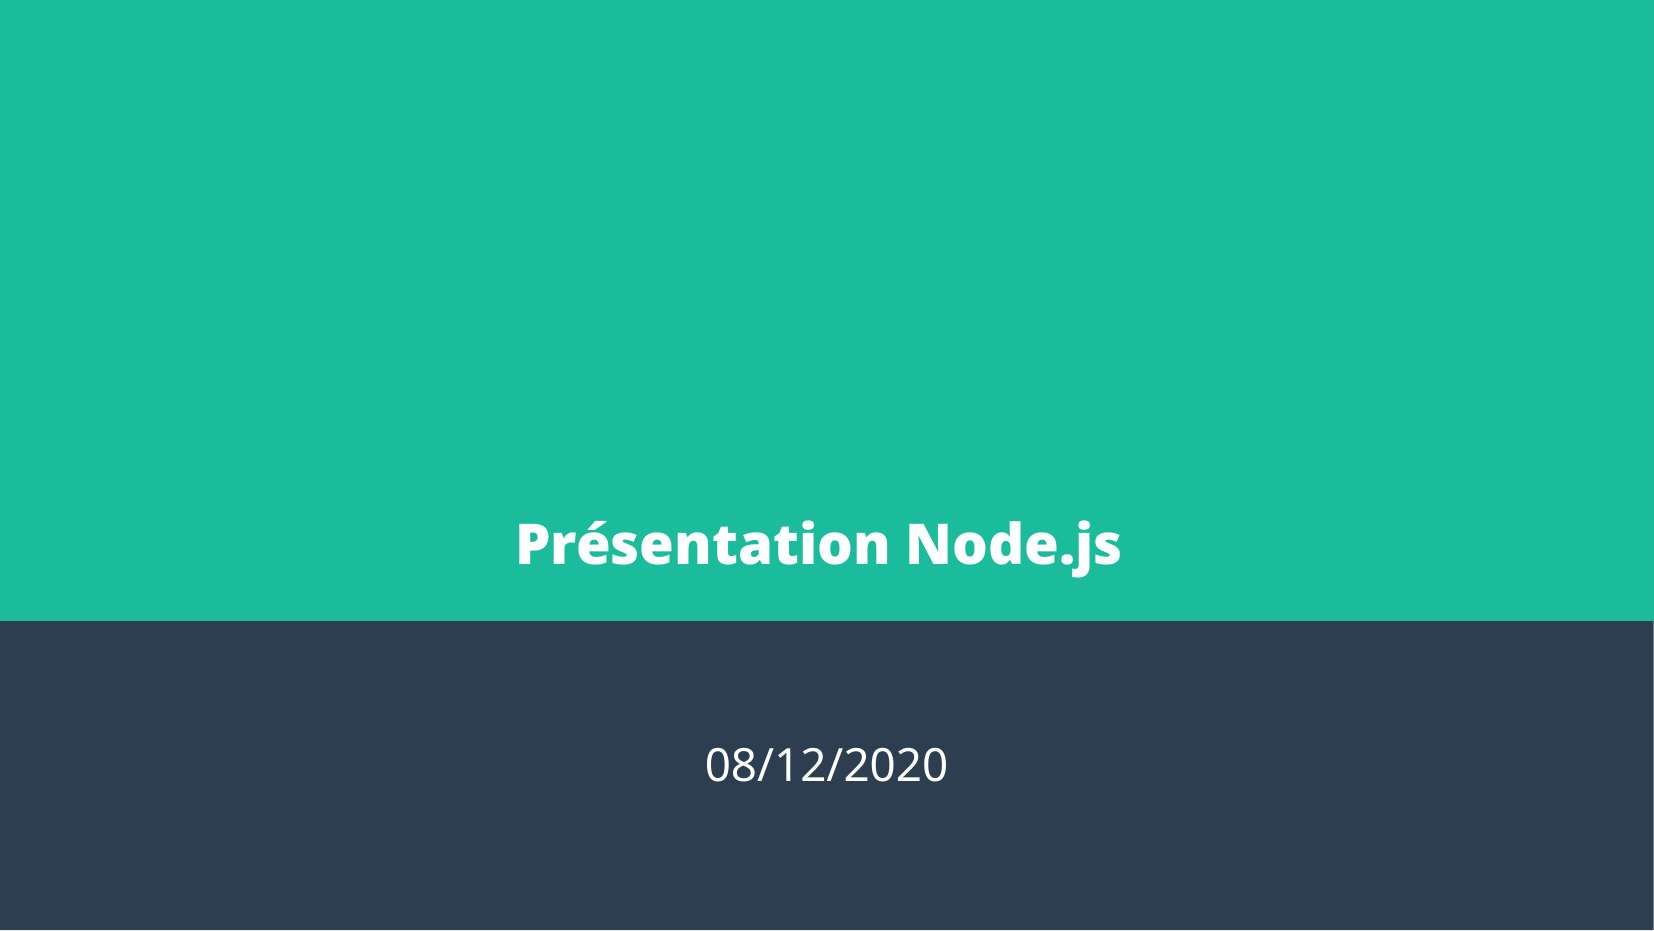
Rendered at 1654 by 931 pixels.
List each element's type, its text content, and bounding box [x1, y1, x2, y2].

subtitle 08/12/2020 [59, 642, 1595, 886]
title Présentation Node.js [59, 465, 1595, 583]
